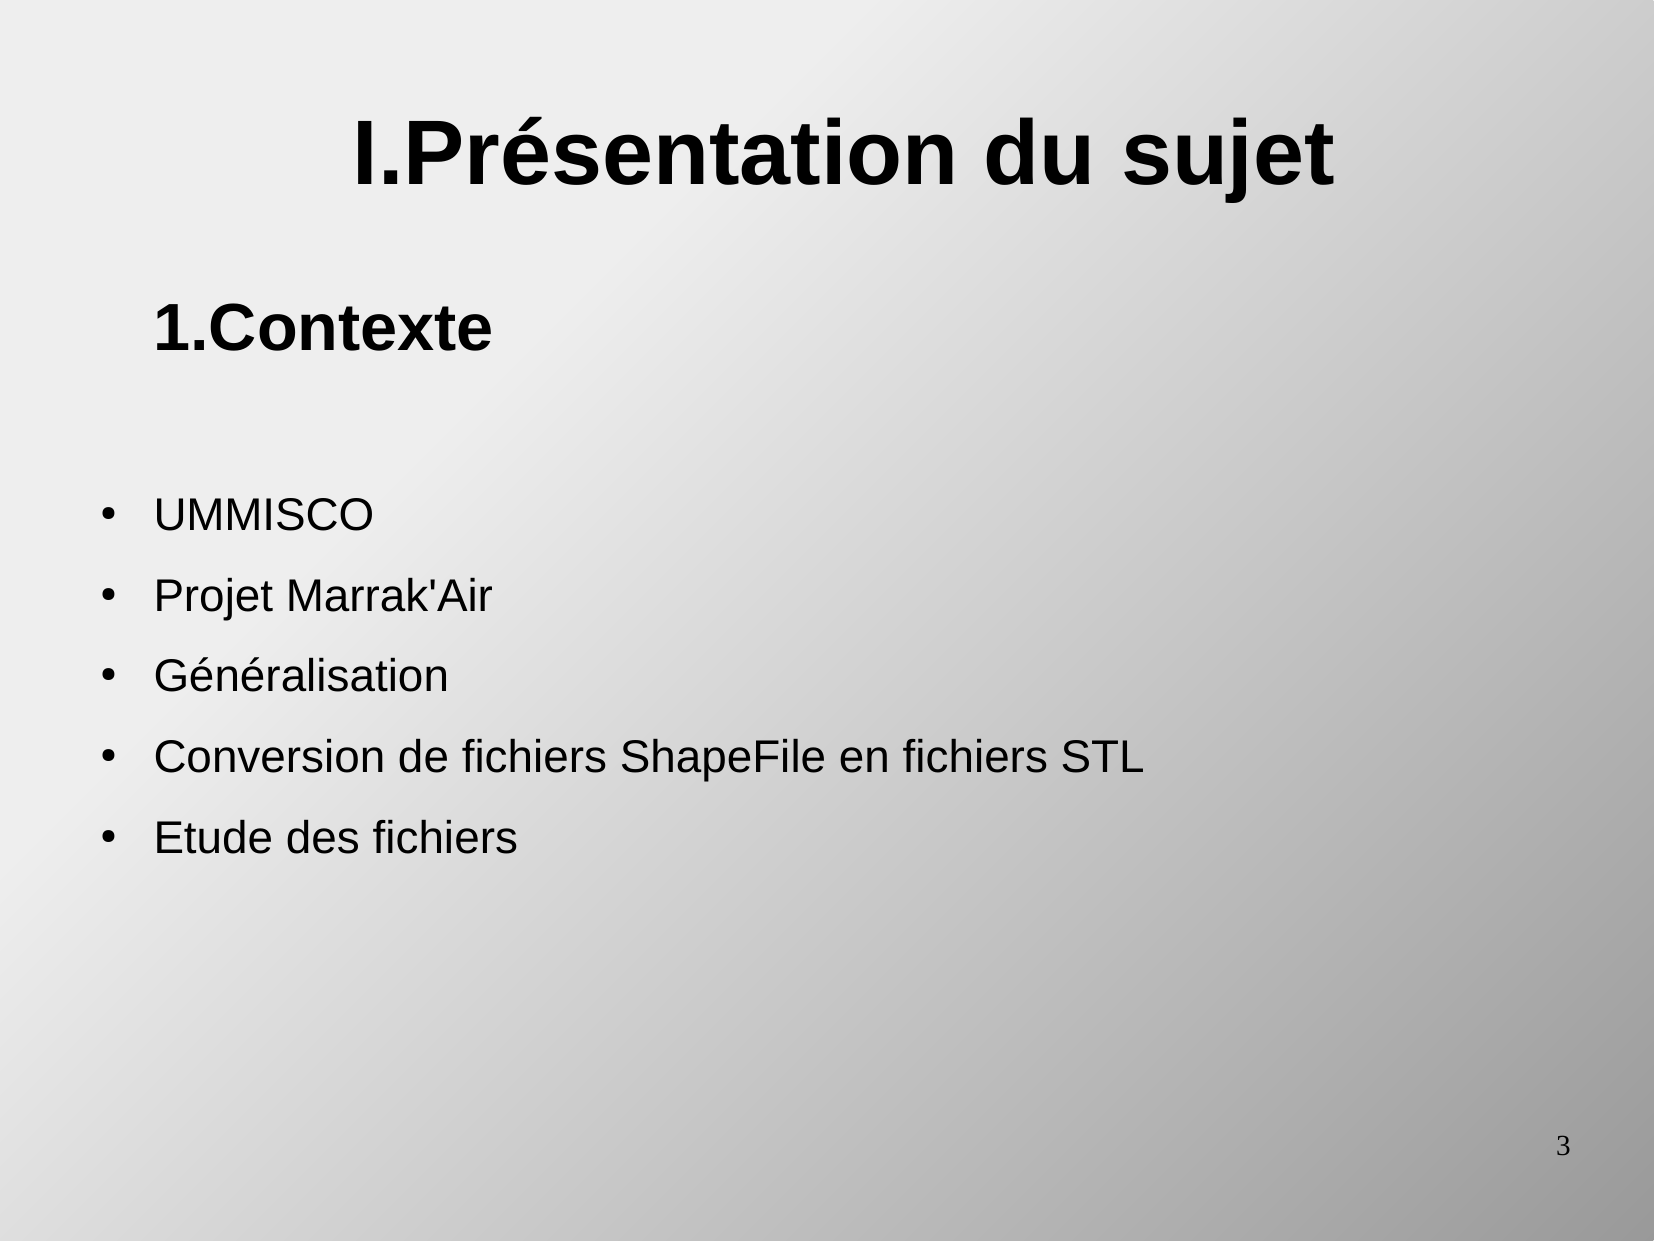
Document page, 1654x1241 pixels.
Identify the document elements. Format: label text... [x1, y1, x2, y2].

title I.Présentation du sujet [82, 49, 1571, 257]
list 1.Contexte UMMISCO Projet Marrak'Air Généralisation Conversion de fichiers ShapeFile en fichiers STL Etude des fichiers [82, 290, 1571, 1109]
